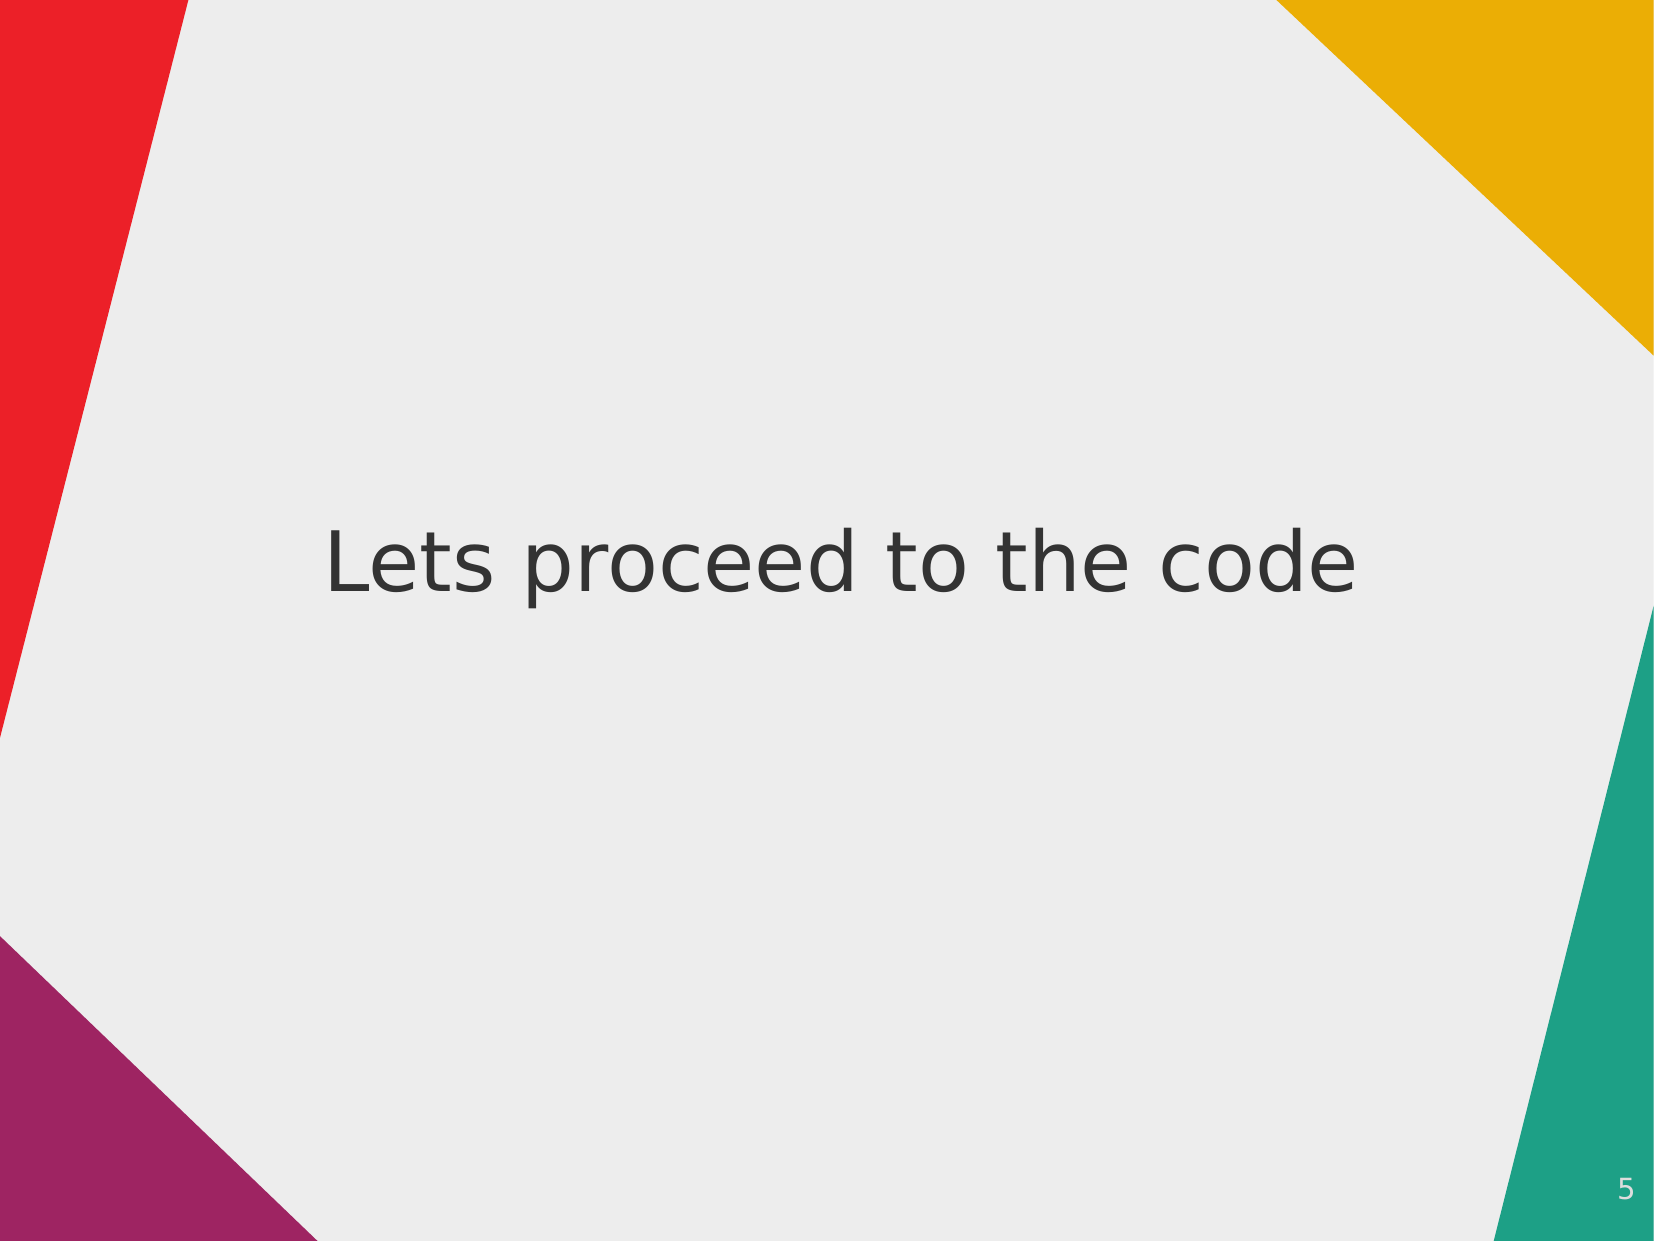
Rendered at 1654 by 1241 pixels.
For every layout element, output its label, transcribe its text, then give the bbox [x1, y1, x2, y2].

title Lets proceed to the code [129, 464, 1554, 662]
